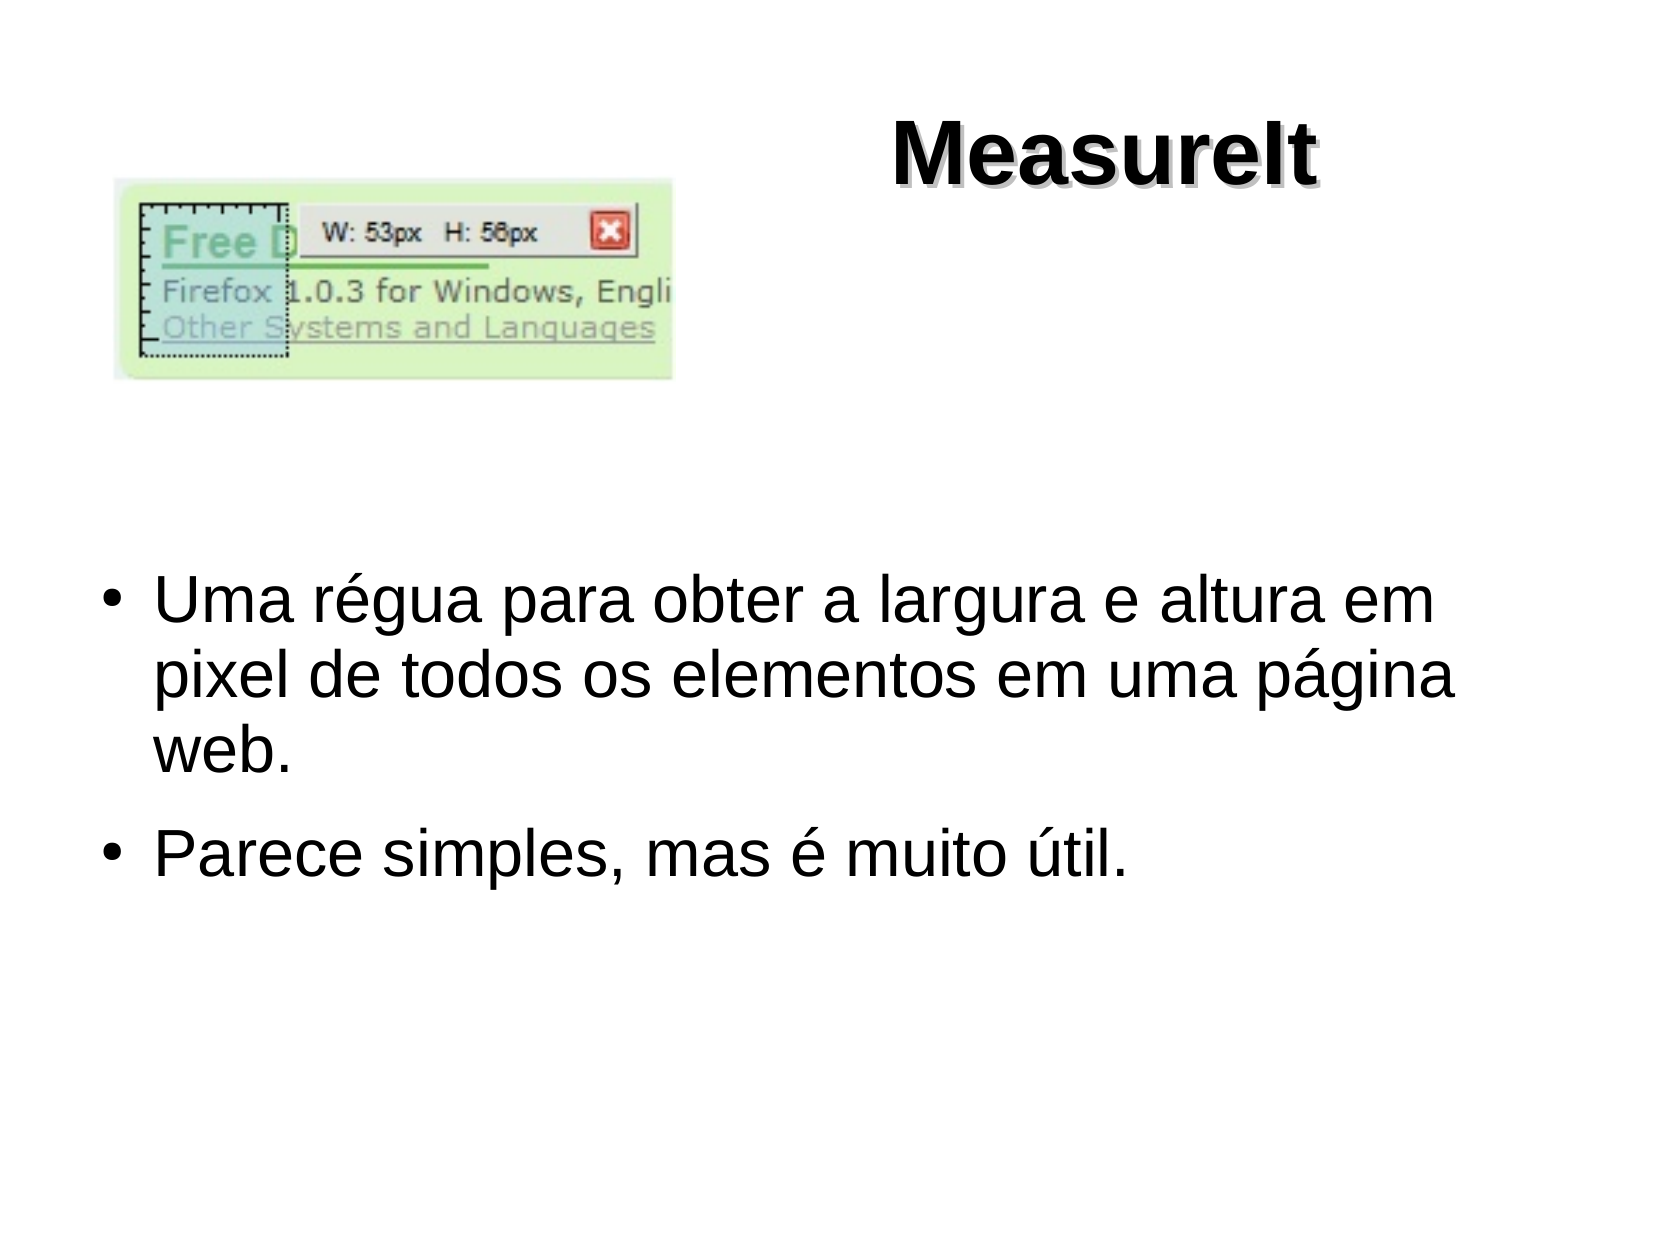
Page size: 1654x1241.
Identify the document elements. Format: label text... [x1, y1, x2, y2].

list Uma régua para obter a largura e altura em pixel de todos os elementos em uma página web. Parece simples, mas é muito útil. [82, 562, 1571, 1109]
picture [112, 74, 676, 488]
title MeasureIt [637, 56, 1571, 250]
